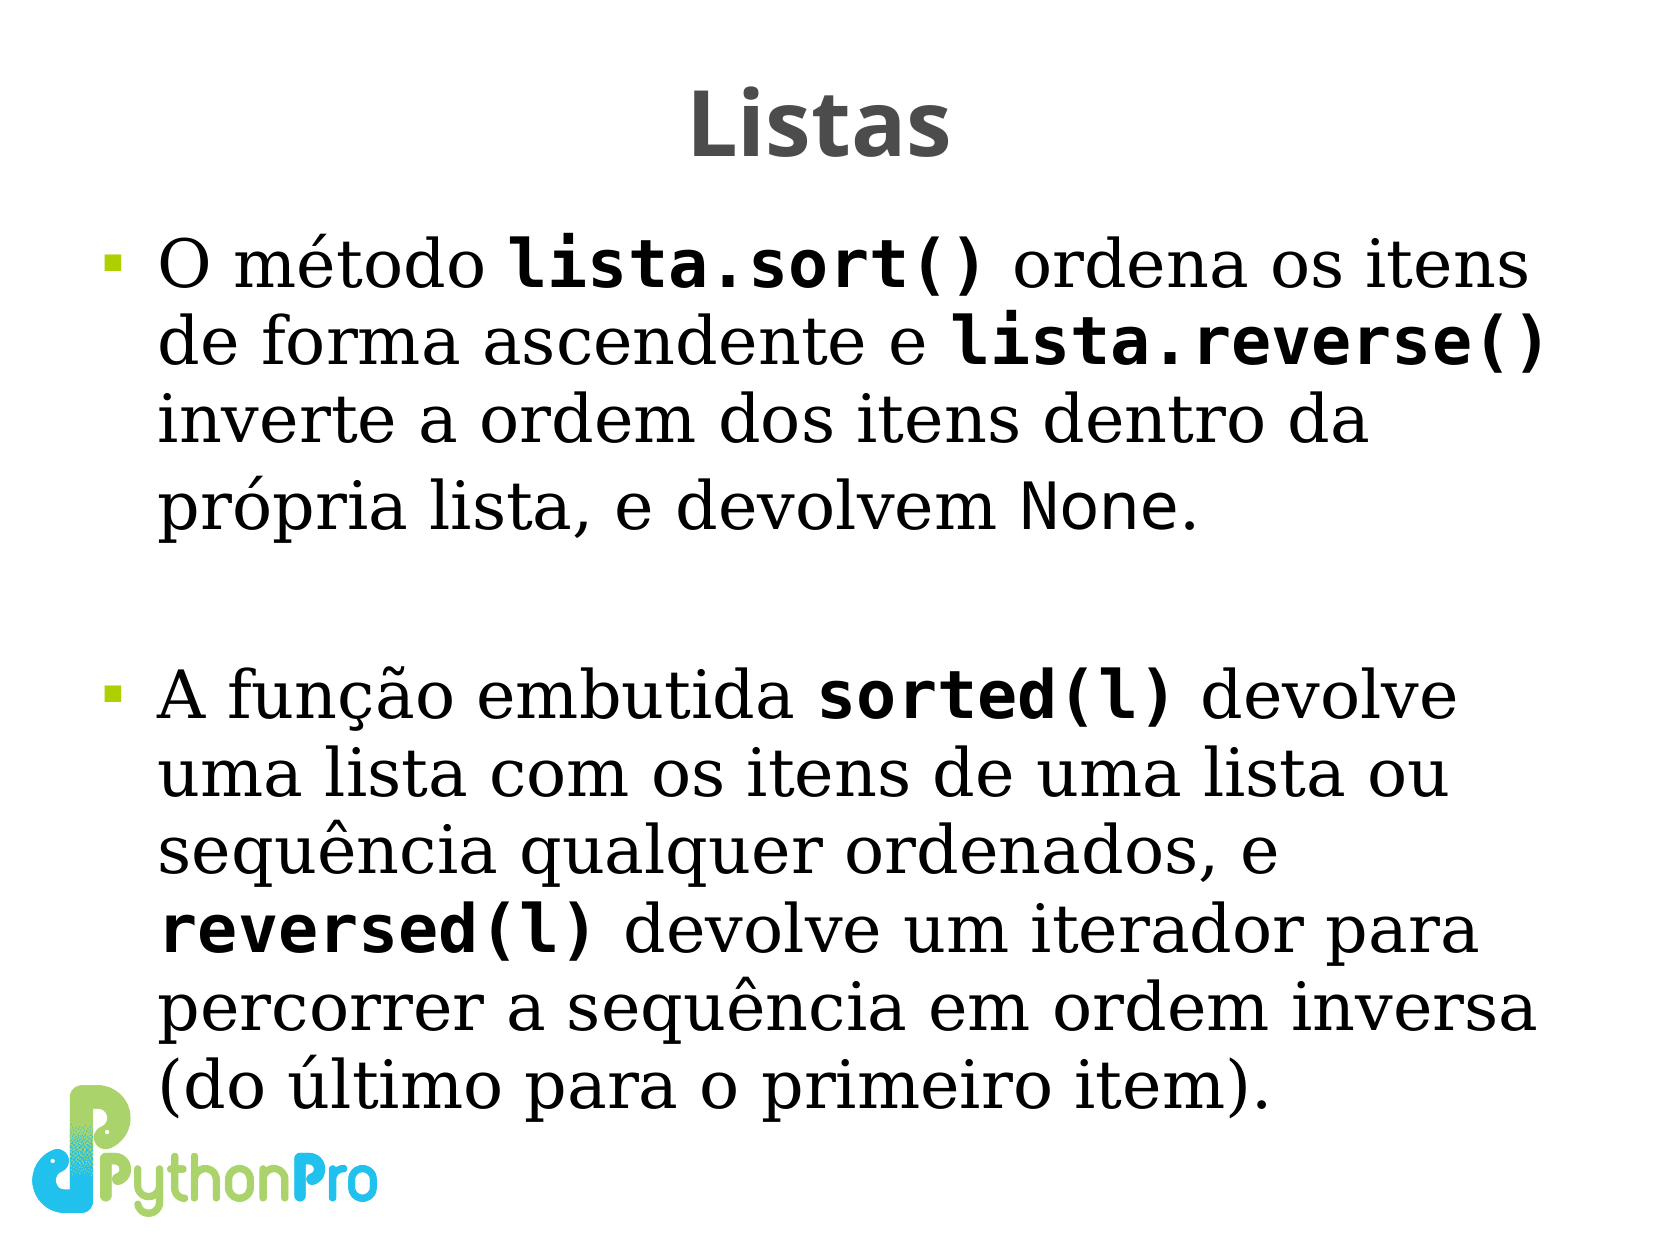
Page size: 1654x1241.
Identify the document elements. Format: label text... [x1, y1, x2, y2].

picture [32, 1085, 377, 1217]
title Listas [75, 17, 1564, 226]
list O método lista.sort() ordena os itens de forma ascendente e lista.reverse() inverte a ordem dos itens dentro da própria lista, e devolvem None. A função embutida sorted(l) devolve uma lista com os itens de uma lista ou sequência qualquer ordenados, e reversed(l) devolve um iterador para percorrer a sequência em ordem inversa (do último para o primeiro item). [86, 225, 1576, 1112]
